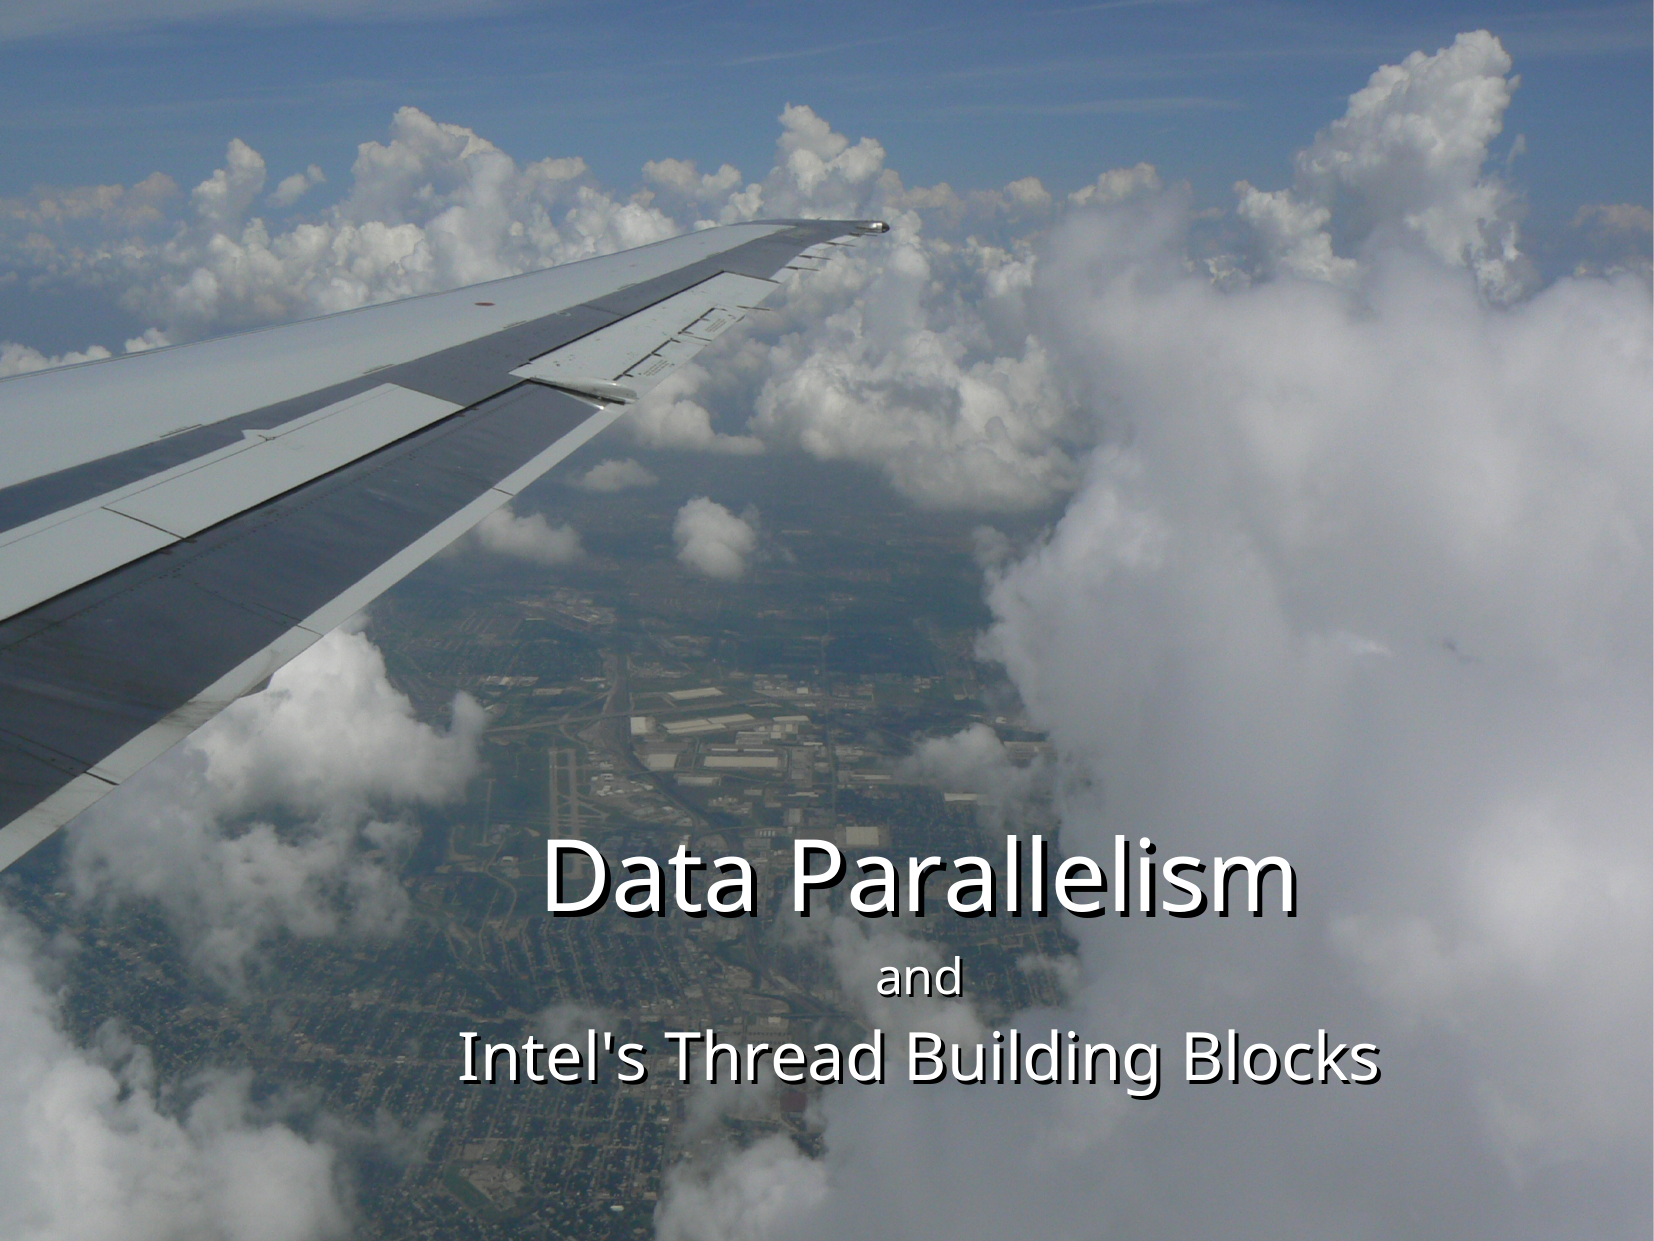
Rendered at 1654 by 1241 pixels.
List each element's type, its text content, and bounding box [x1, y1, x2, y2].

picture [0, 0, 1654, 1241]
text_box Data Parallelism and Intel's Thread Building Blocks [442, 797, 1567, 1118]
